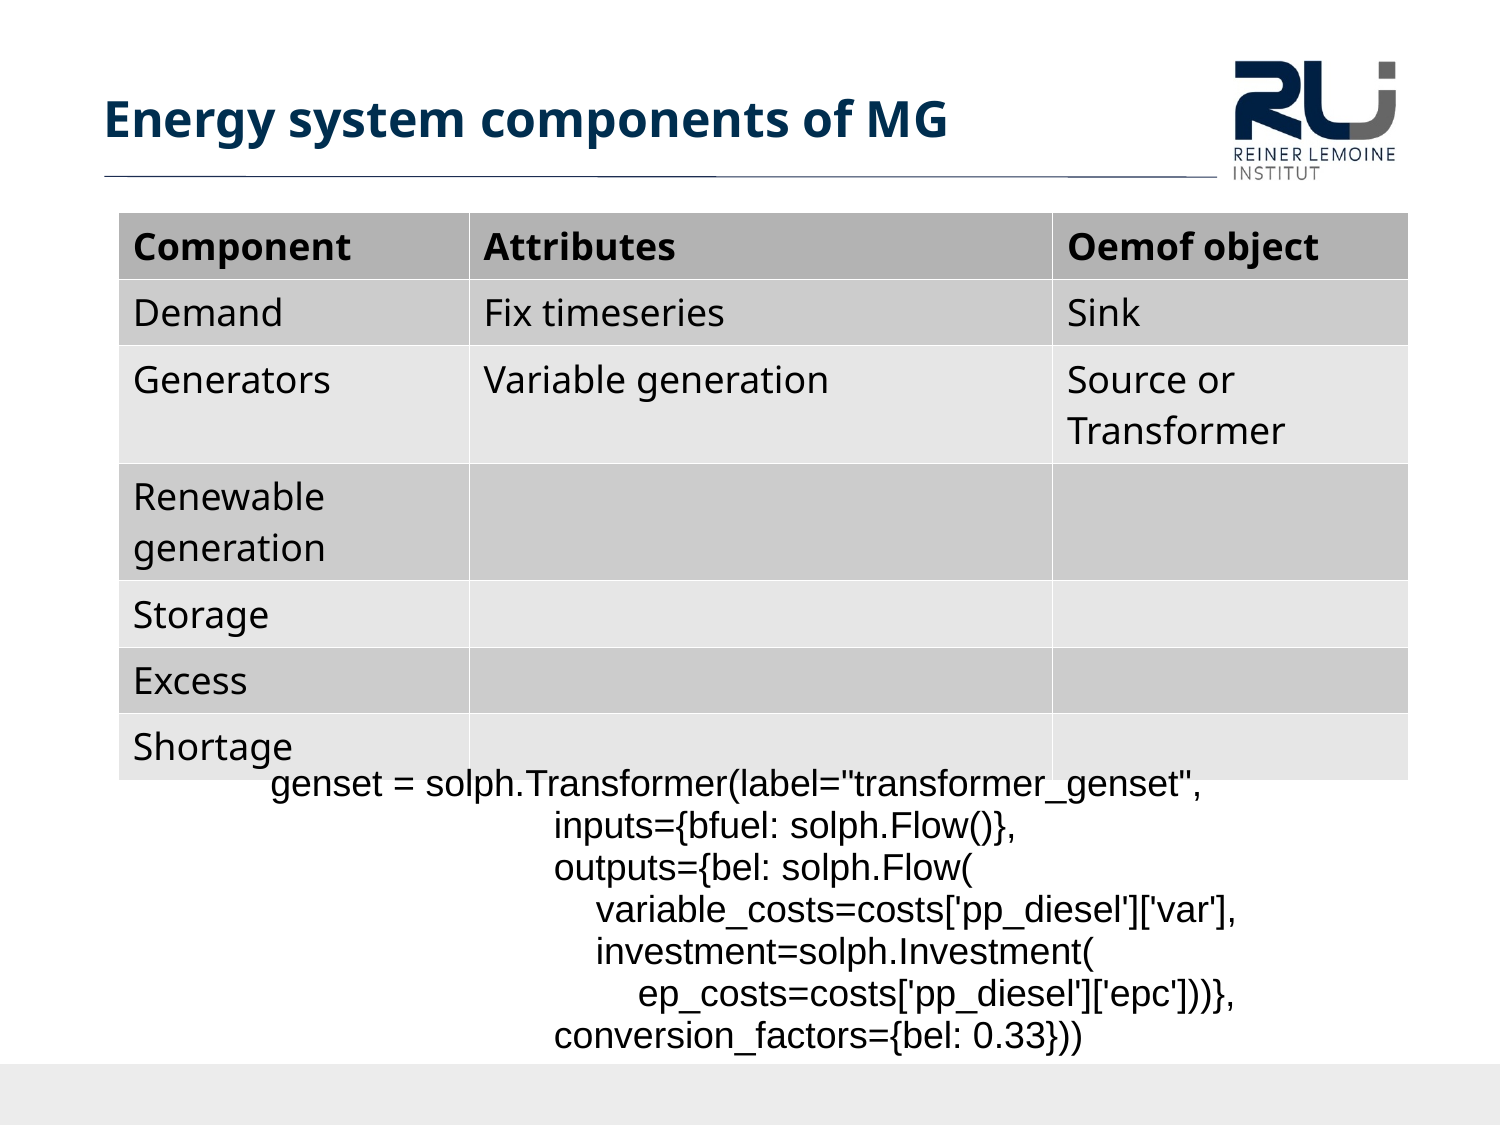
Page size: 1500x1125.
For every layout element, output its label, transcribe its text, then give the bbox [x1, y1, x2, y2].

table_cell [470, 464, 1052, 580]
table_header Attributes [470, 213, 1052, 279]
table_cell Sink [1053, 280, 1408, 345]
table_cell [470, 714, 1052, 755]
table_cell [470, 581, 1052, 647]
table_cell [1053, 648, 1408, 713]
text_box Energy system components of MG [103, 57, 1397, 177]
table_cell [1053, 464, 1408, 580]
table_cell Renewable generation [119, 464, 469, 580]
table_cell Shortage [119, 714, 469, 780]
table_cell Storage [119, 581, 469, 647]
table_cell [1053, 581, 1408, 647]
table_cell Variable generation [470, 346, 1052, 463]
table_header Component [119, 213, 469, 279]
table_cell Source or Transformer [1053, 346, 1408, 463]
picture [1233, 177, 1397, 181]
table_cell Excess [119, 648, 469, 713]
table_cell [1053, 714, 1408, 780]
table_cell Generators [119, 346, 469, 463]
text_box genset = solph.Transformer(label="transformer_genset", inputs={bfuel: solph.Flow()}, outputs={bel: solph.Flow( variable_costs=costs['pp_diesel']['var'], investment=solph.Investment( ep_costs=costs['pp_diesel']['epc']))}, conversion_factors={bel: 0.33})) [255, 755, 1253, 1107]
table_cell Demand [119, 280, 469, 345]
table_cell [470, 648, 1052, 713]
table_cell Fix timeseries [470, 280, 1052, 345]
table_header Oemof object [1053, 213, 1408, 279]
